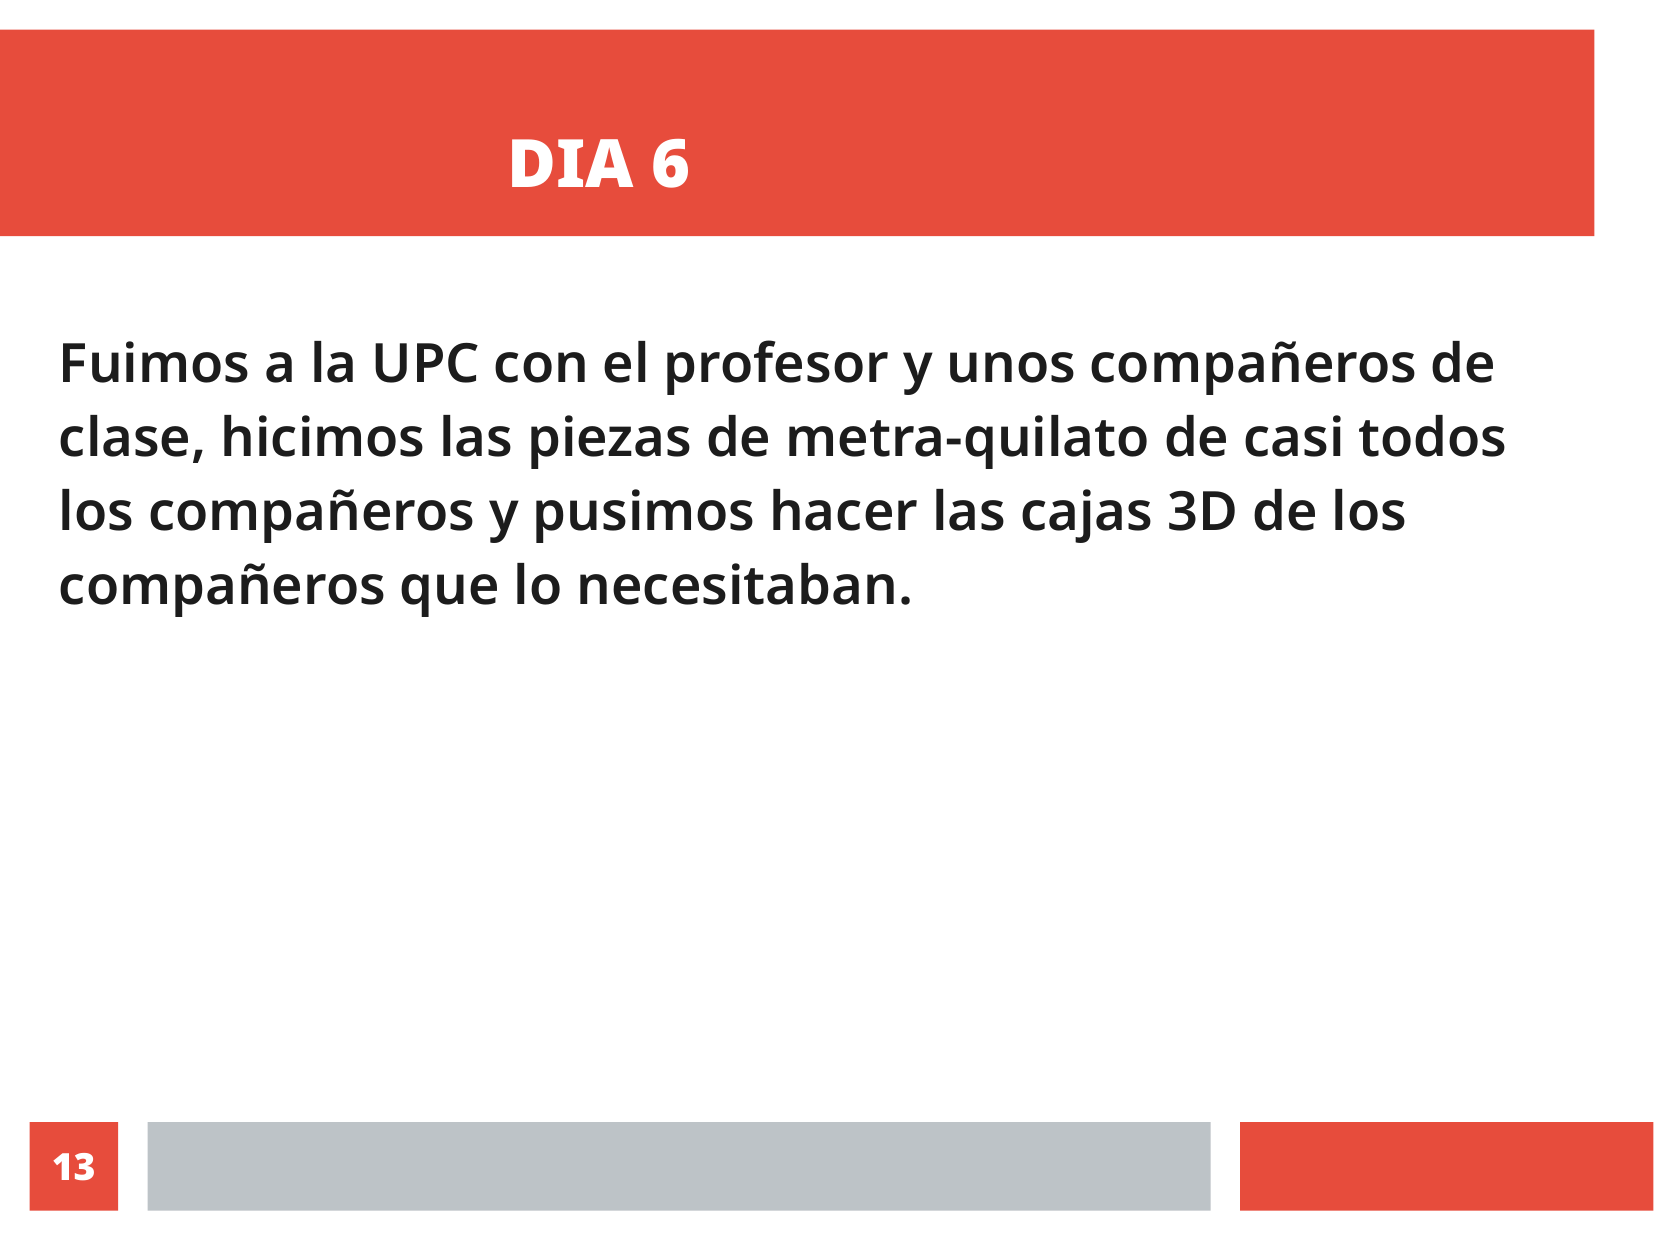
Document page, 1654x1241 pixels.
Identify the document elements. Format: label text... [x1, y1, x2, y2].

title DIA 6 [59, 59, 1595, 207]
list Fuimos a la UPC con el profesor y unos compañeros de clase, hicimos las piezas de metra-quilato de casi todos los compañeros y pusimos hacer las cajas 3D de los compañeros que lo necesitaban. [59, 324, 1565, 1093]
